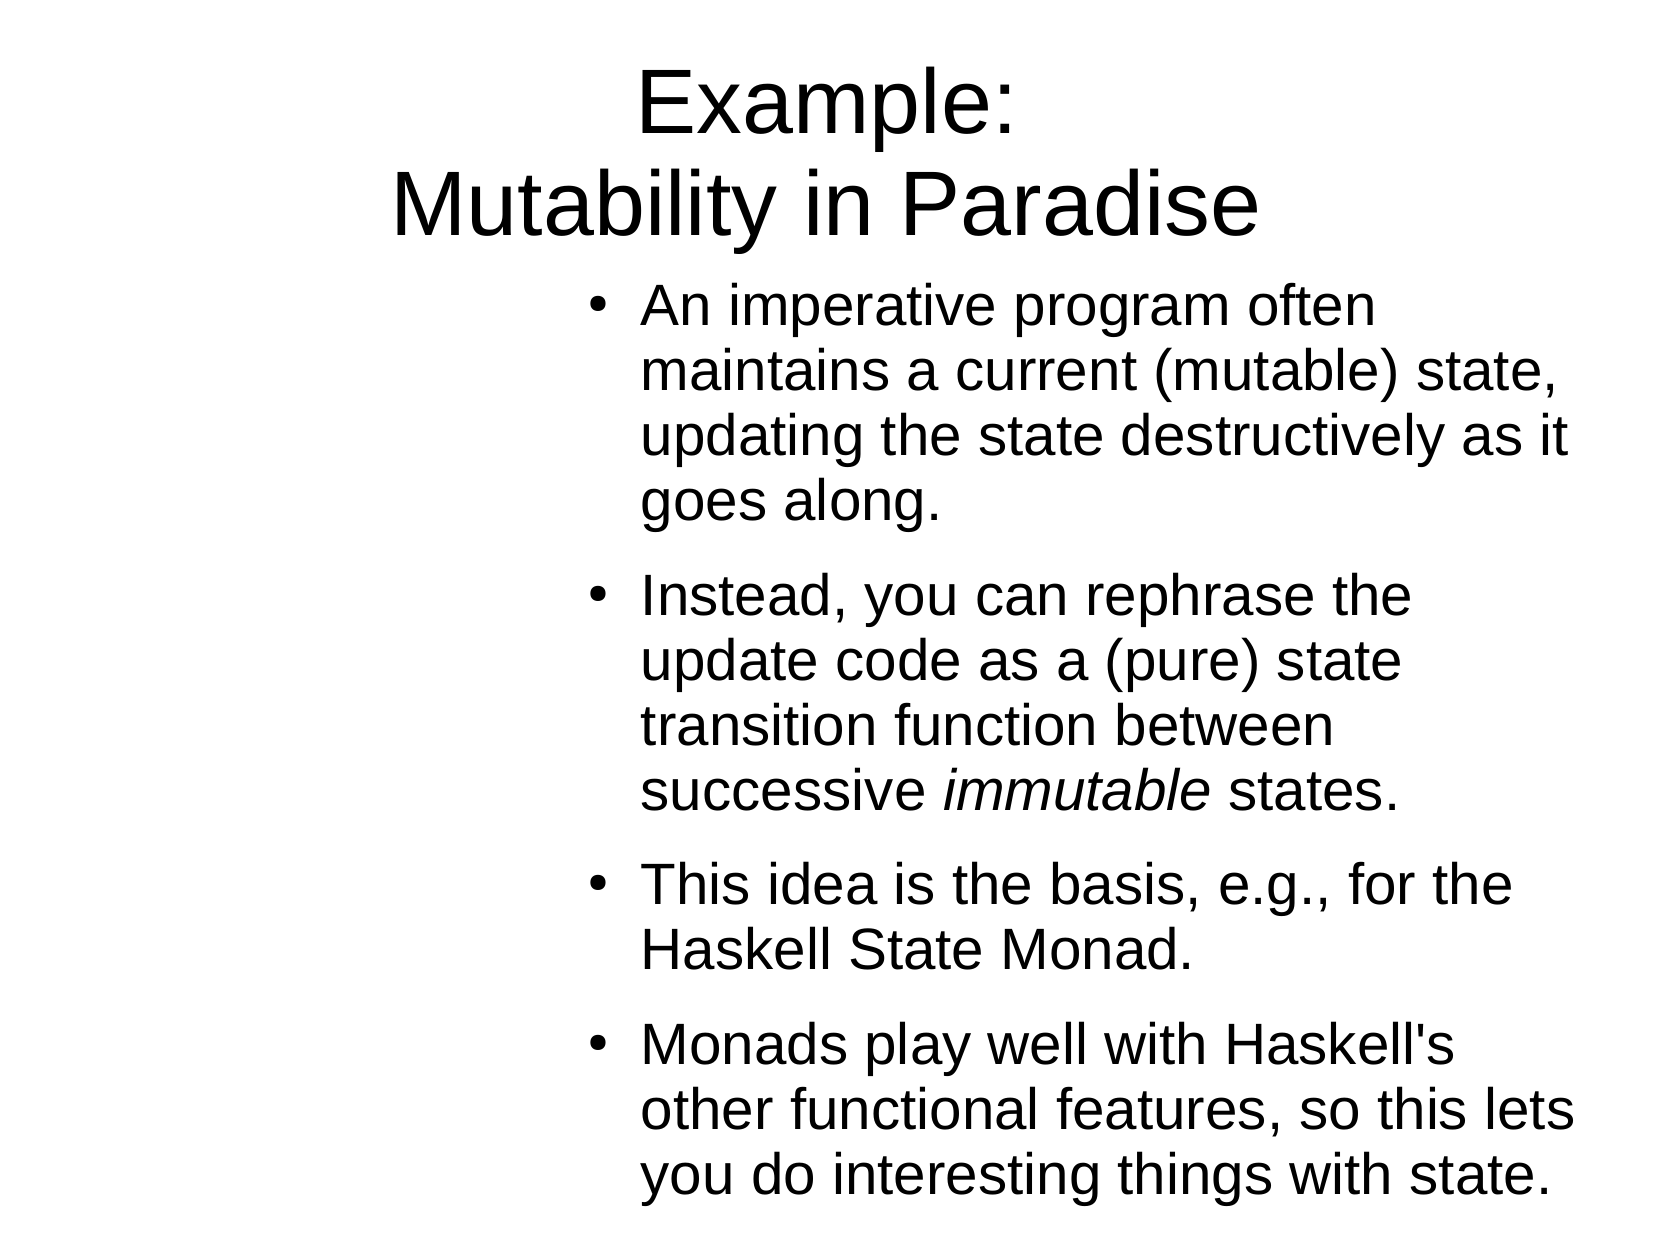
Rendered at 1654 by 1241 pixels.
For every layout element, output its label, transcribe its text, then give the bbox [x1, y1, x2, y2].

title Example: Mutability in Paradise [82, 49, 1571, 257]
list An imperative program often maintains a current (mutable) state, updating the state destructively as it goes along. Instead, you can rephrase the update code as a (pure) state transition function between successive immutable states. This idea is the basis, e.g., for the Haskell State Monad. Monads play well with Haskell's other functional features, so this lets you do interesting things with state. [570, 272, 1606, 1216]
